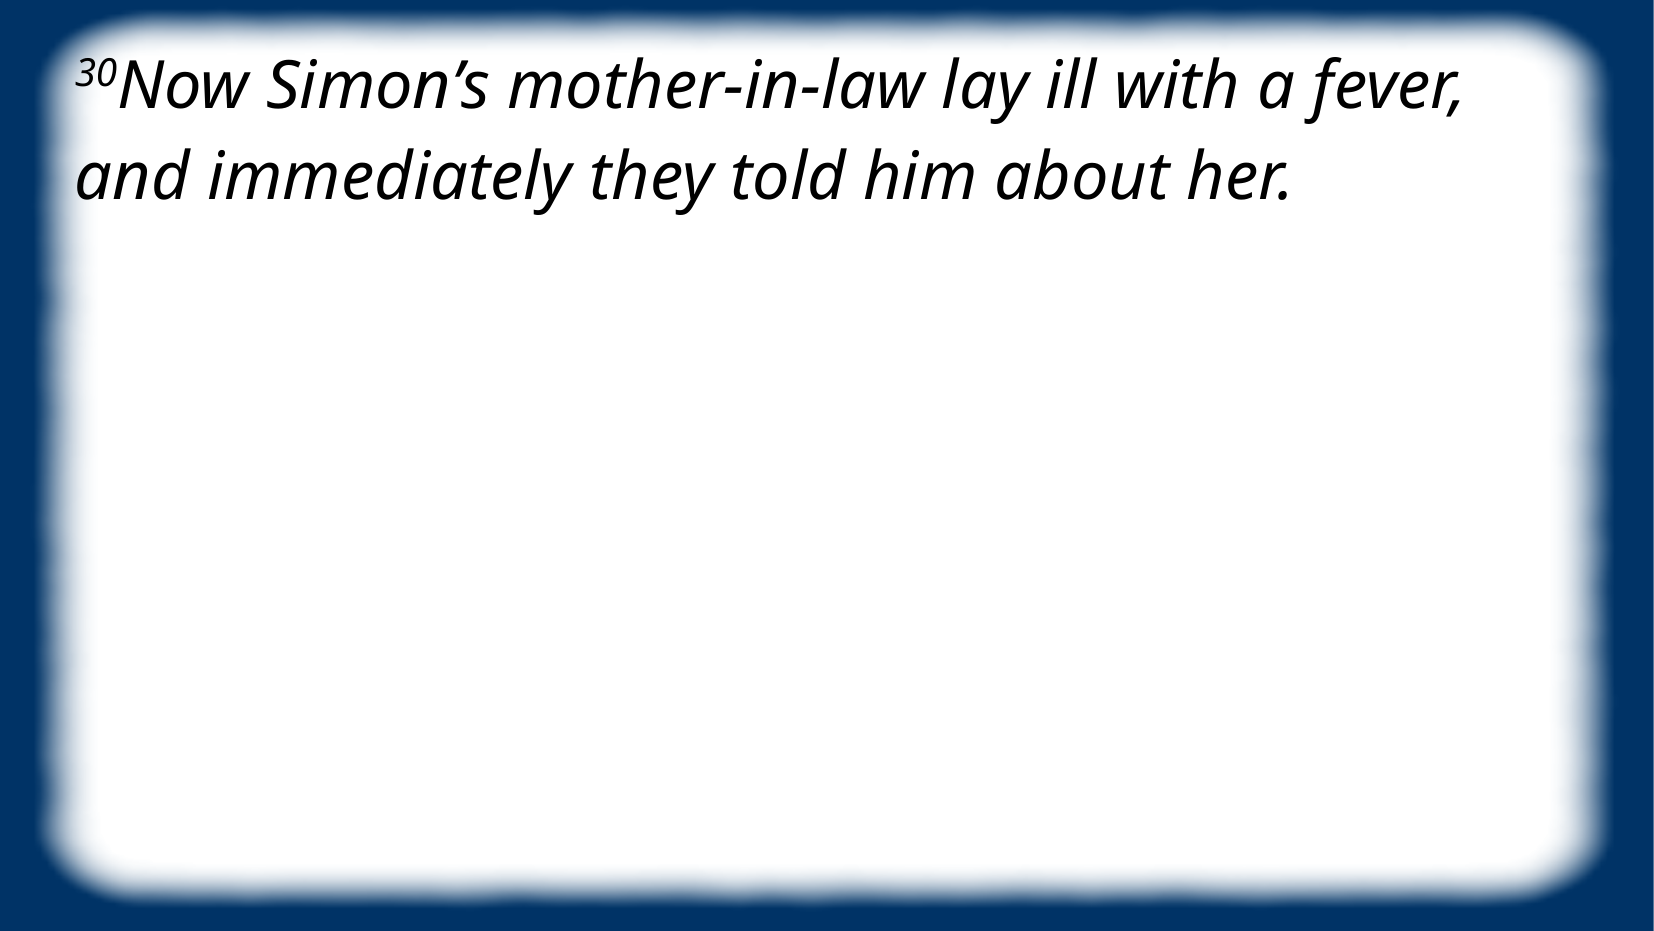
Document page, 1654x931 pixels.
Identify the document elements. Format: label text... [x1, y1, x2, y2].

picture [0, 0, 1654, 931]
text_box 30Now Simon’s mother-in-law lay ill with a fever, and immediately they told him about her. [60, 30, 1591, 489]
